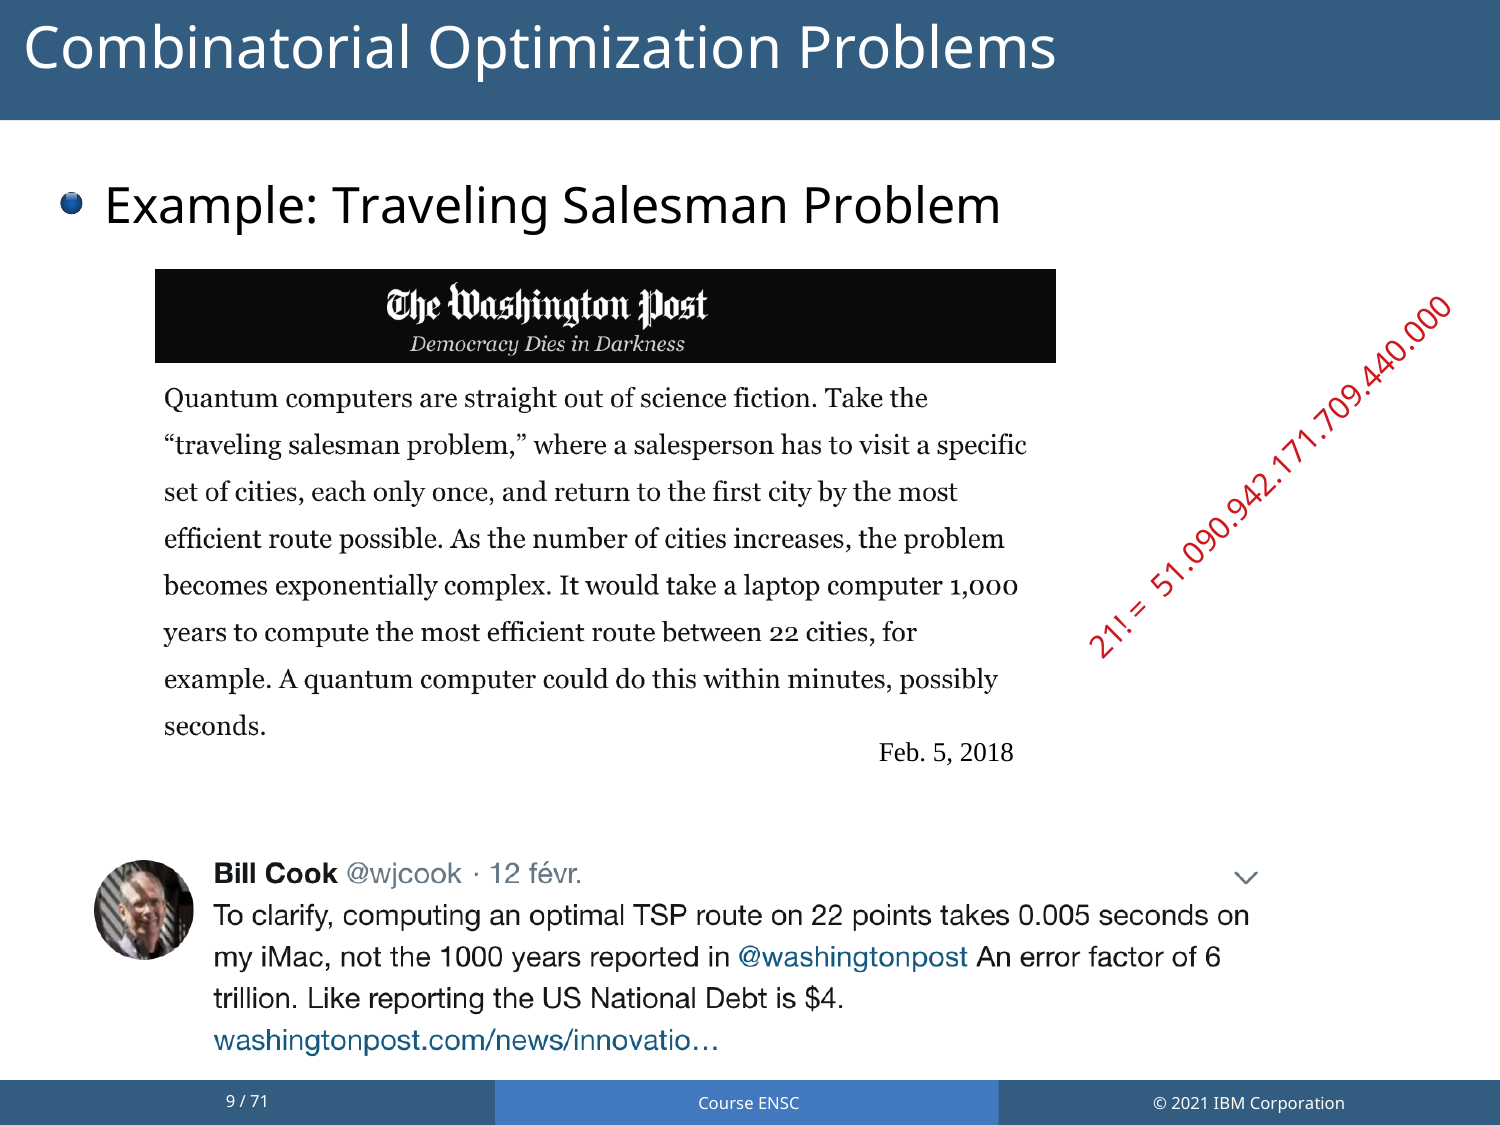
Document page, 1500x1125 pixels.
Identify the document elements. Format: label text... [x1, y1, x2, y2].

text_box Feb. 5, 2018 [864, 726, 1029, 775]
text_box 21! = 51.090.942.171.709.440.000 [1064, 214, 1500, 699]
list Example: Traveling Salesman Problem [45, 165, 1441, 300]
picture [152, 371, 1053, 750]
picture [77, 843, 1278, 1066]
picture [155, 269, 1056, 363]
title Combinatorial Optimization Problems [0, 0, 1500, 121]
